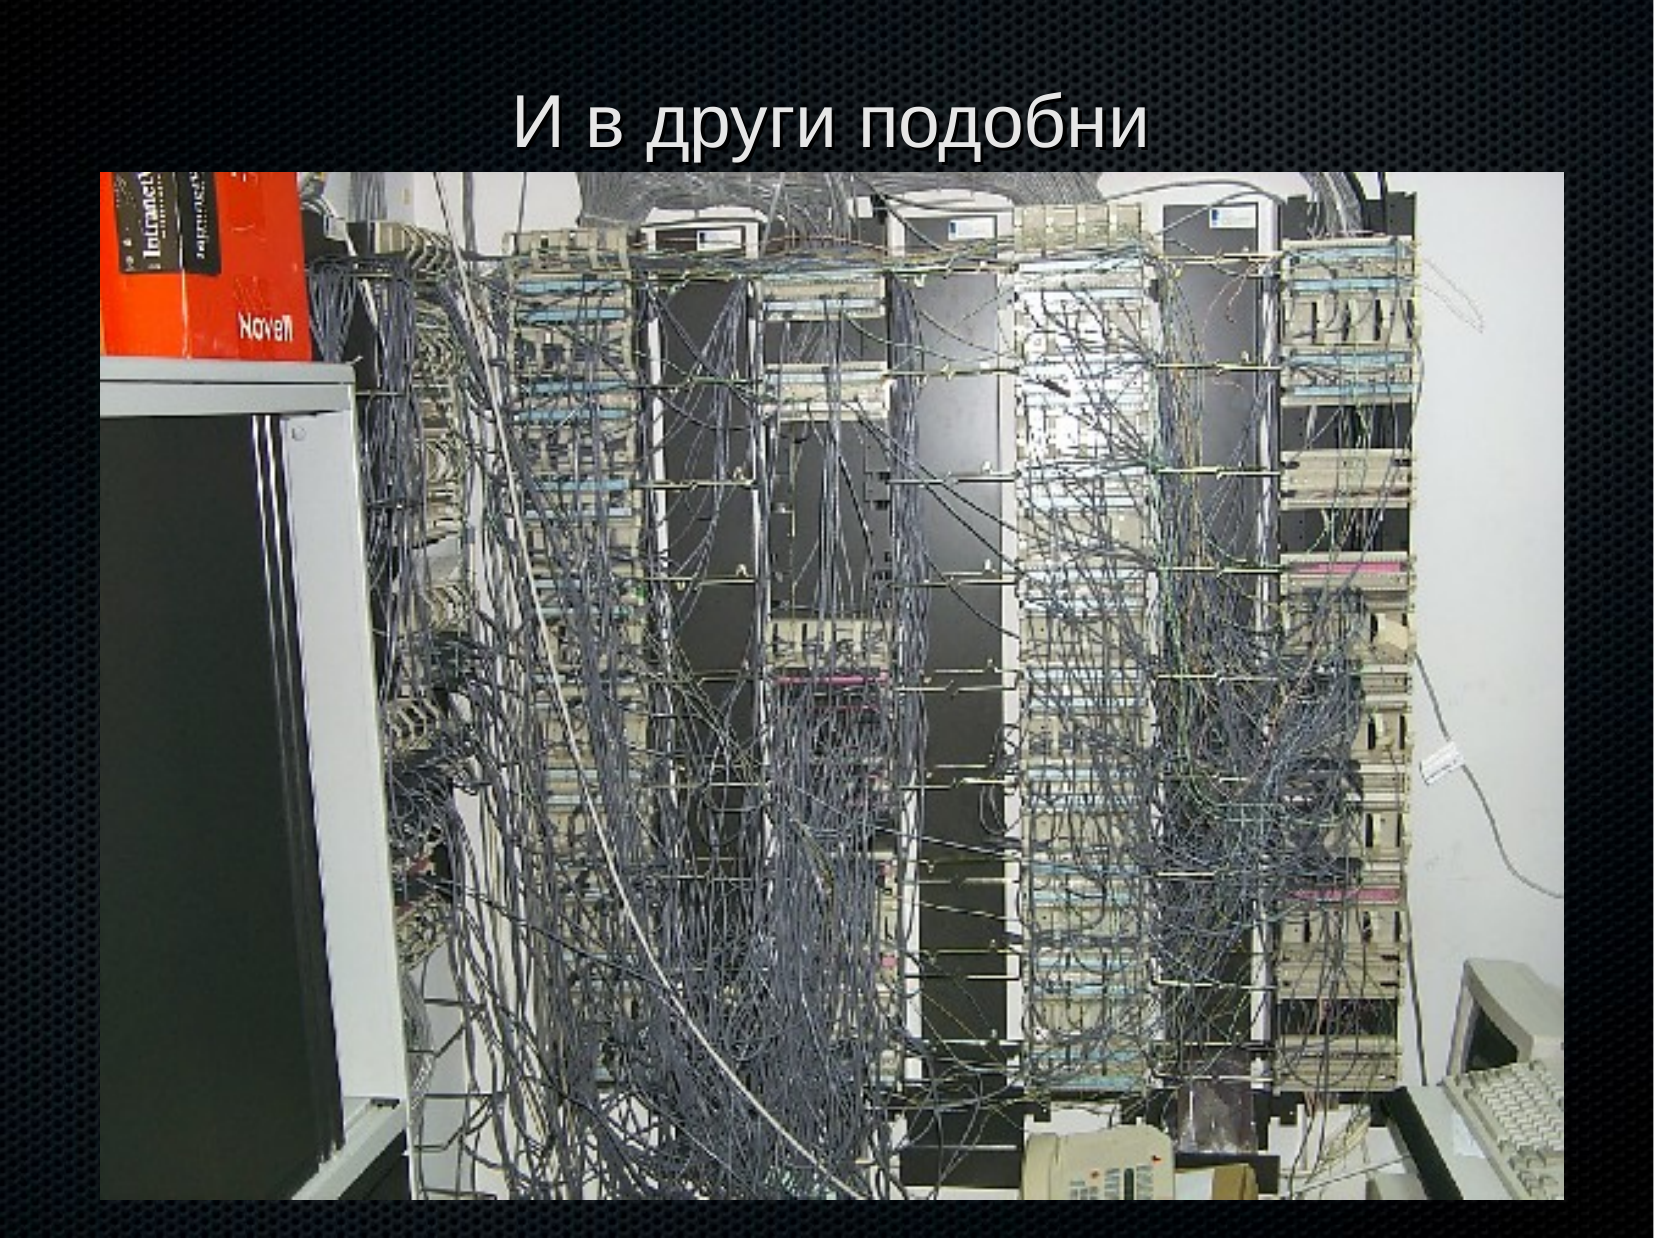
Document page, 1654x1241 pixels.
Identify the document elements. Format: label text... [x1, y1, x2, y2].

picture [0, 0, 1654, 1238]
title И в други подобни [86, 25, 1576, 218]
